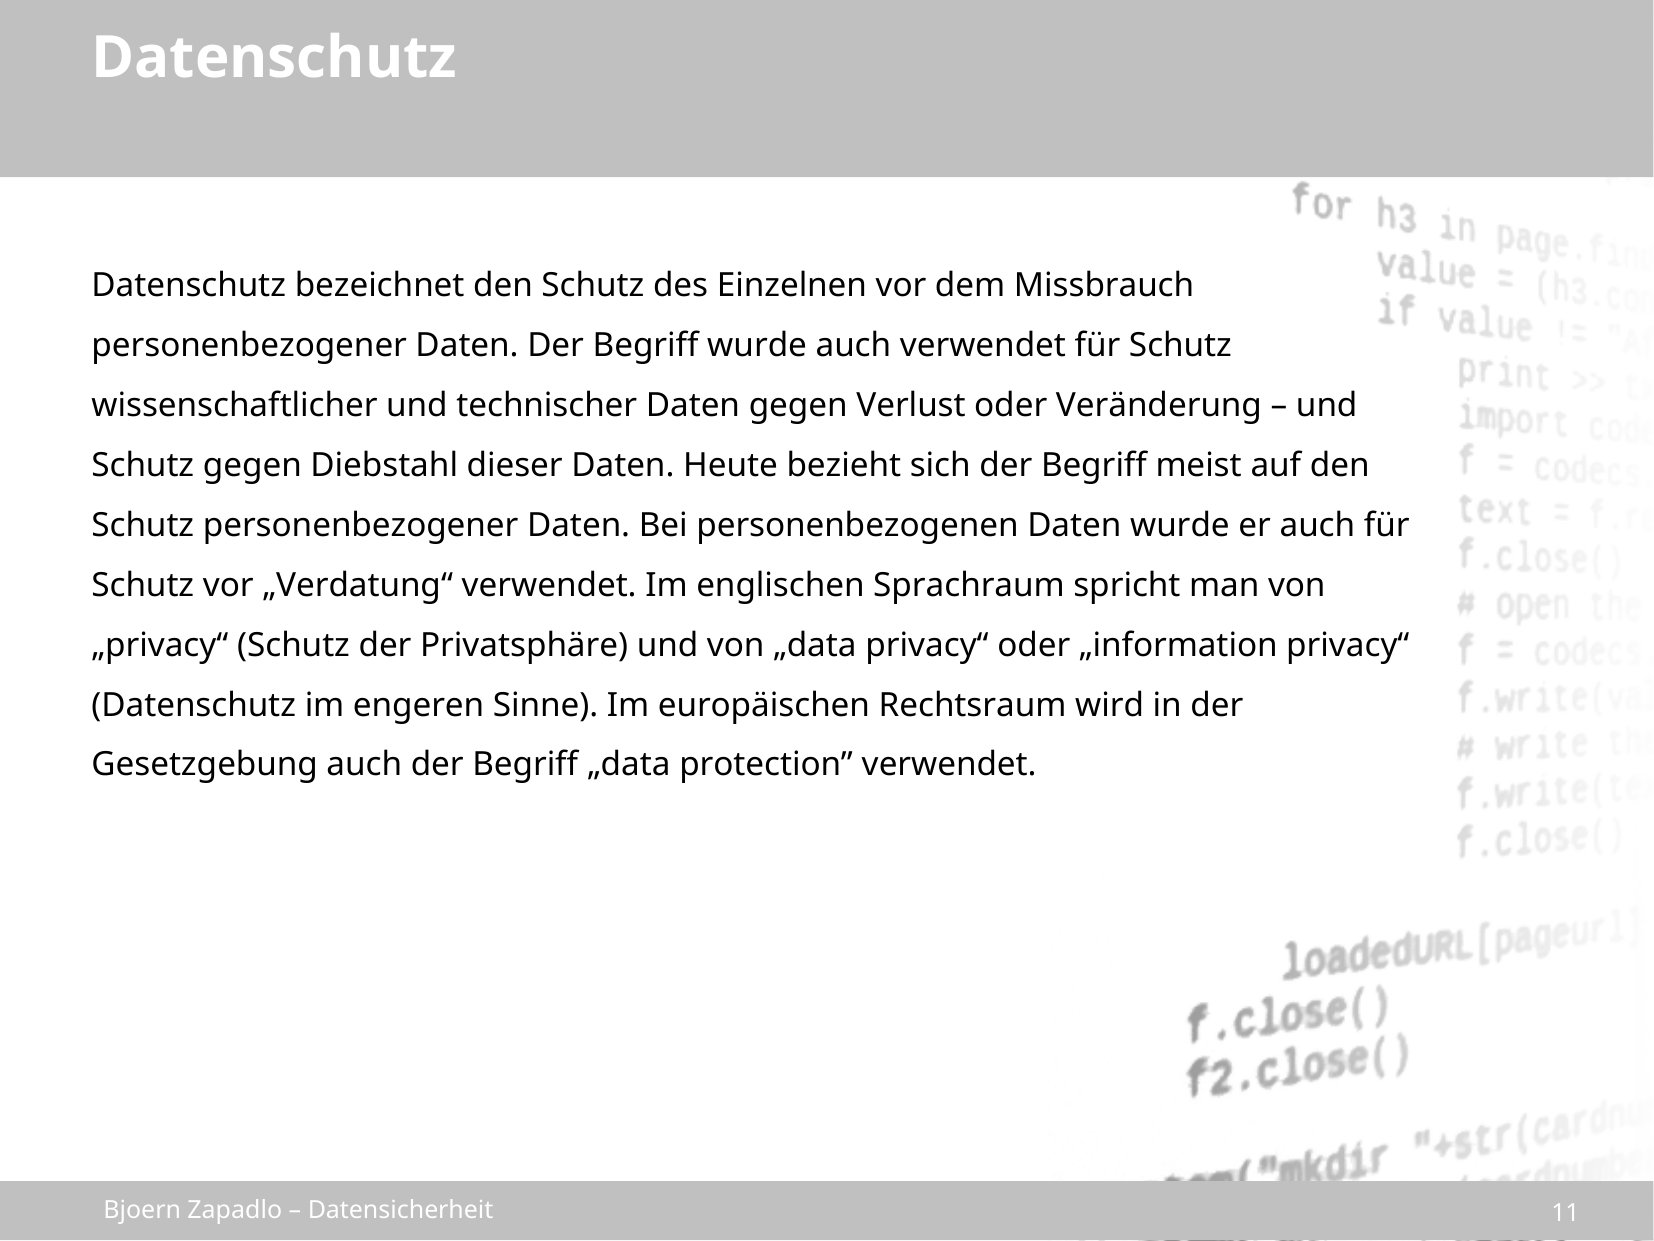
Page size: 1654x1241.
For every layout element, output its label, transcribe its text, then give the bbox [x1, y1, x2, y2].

text_box Datenschutz bezeichnet den Schutz des Einzelnen vor dem Missbrauch personenbezogener Daten. Der Begriff wurde auch verwendet für Schutz wissenschaftlicher und technischer Daten gegen Verlust oder Veränderung – und Schutz gegen Diebstahl dieser Daten. Heute bezieht sich der Begriff meist auf den Schutz personenbezogener Daten. Bei personenbezogenen Daten wurde er auch für Schutz vor „Verdatung“ verwendet. Im englischen Sprachraum spricht man von „privacy“ (Schutz der Privatsphäre) und von „data privacy“ oder „information privacy“ (Datenschutz im engeren Sinne). Im europäischen Rechtsraum wird in der Gesetzgebung auch der Begriff „data protection” verwendet. [76, 236, 1432, 880]
picture [0, 178, 1654, 1181]
text_box Datenschutz [76, 17, 1444, 98]
